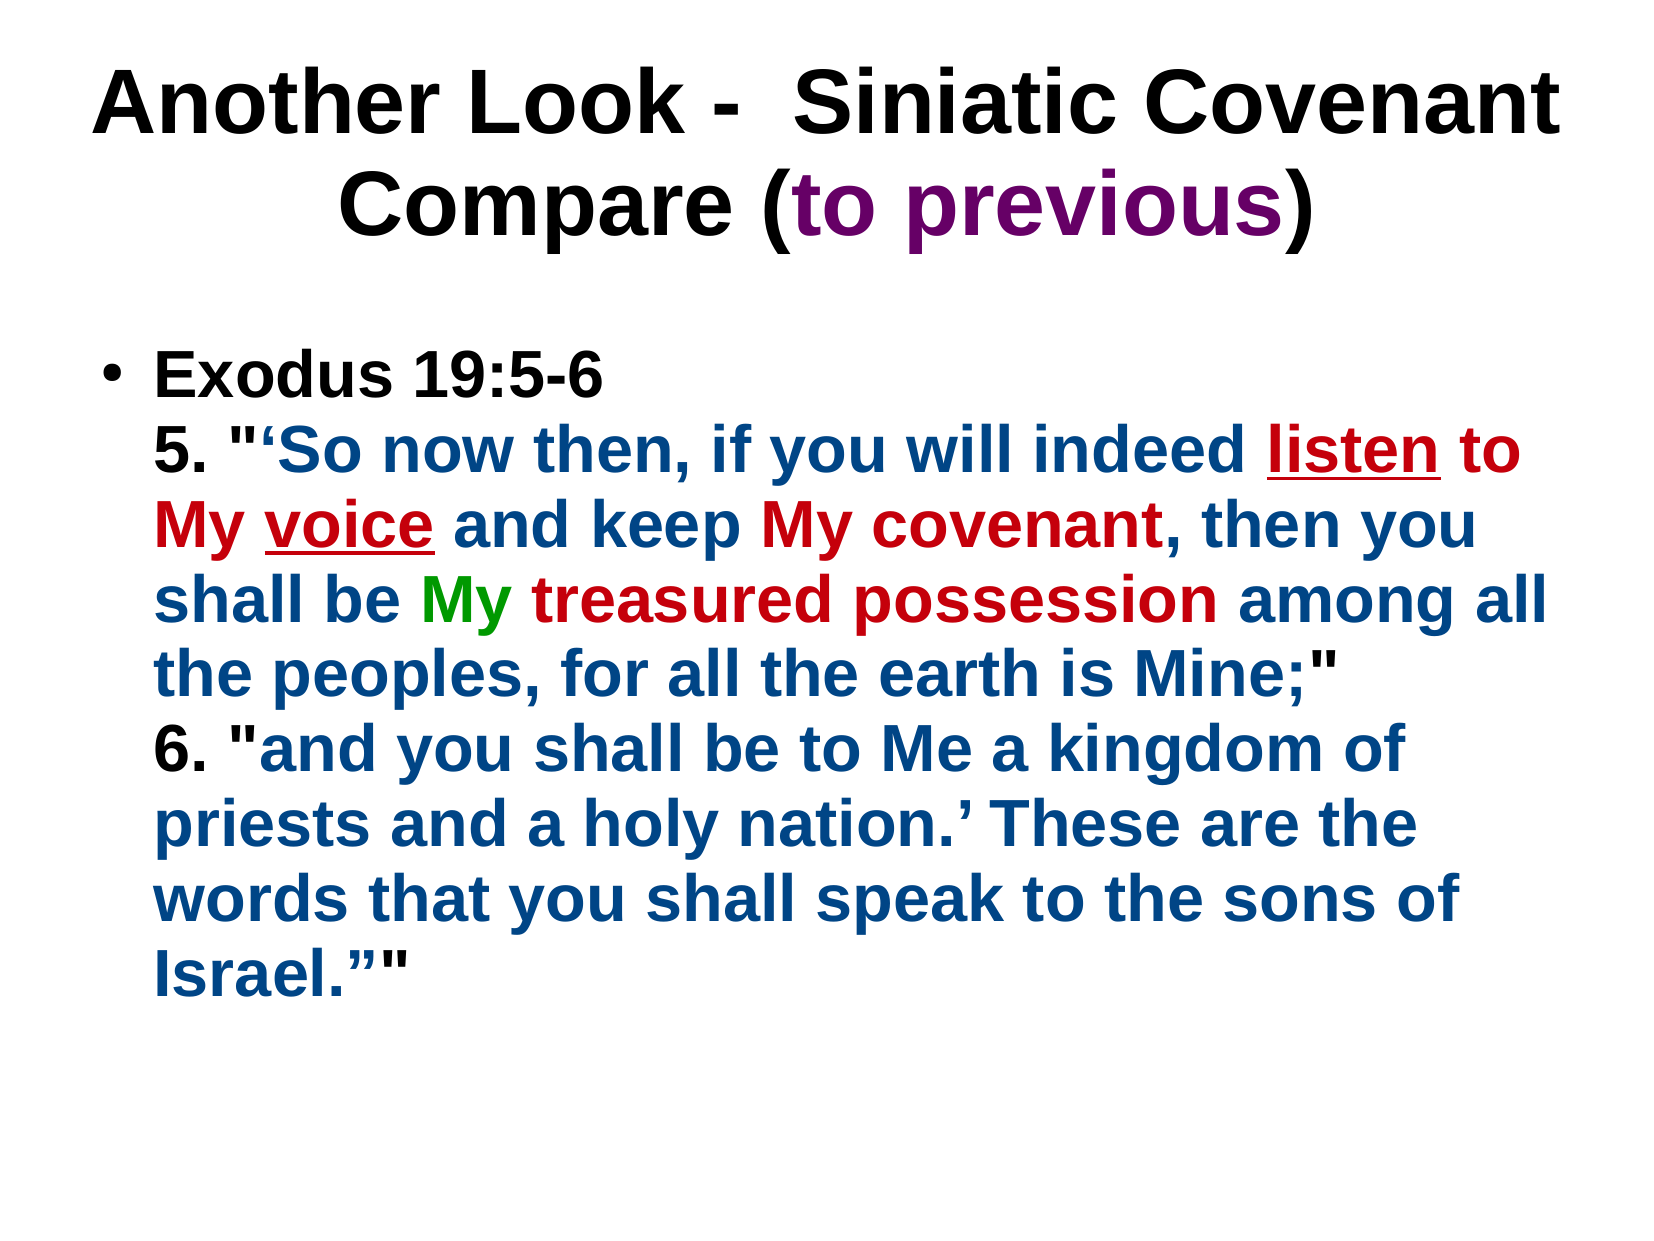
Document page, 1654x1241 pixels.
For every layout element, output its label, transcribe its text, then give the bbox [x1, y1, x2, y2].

list Exodus 19:5-6 5. "‘So now then, if you will indeed listen to My voice and keep My covenant, then you shall be My treasured possession among all the peoples, for all the earth is Mine;" 6. "and you shall be to Me a kingdom of priests and a holy nation.’ These are the words that you shall speak to the sons of Israel.”" [82, 337, 1571, 1160]
title Another Look - Siniatic Covenant Compare (to previous) [82, 49, 1571, 257]
